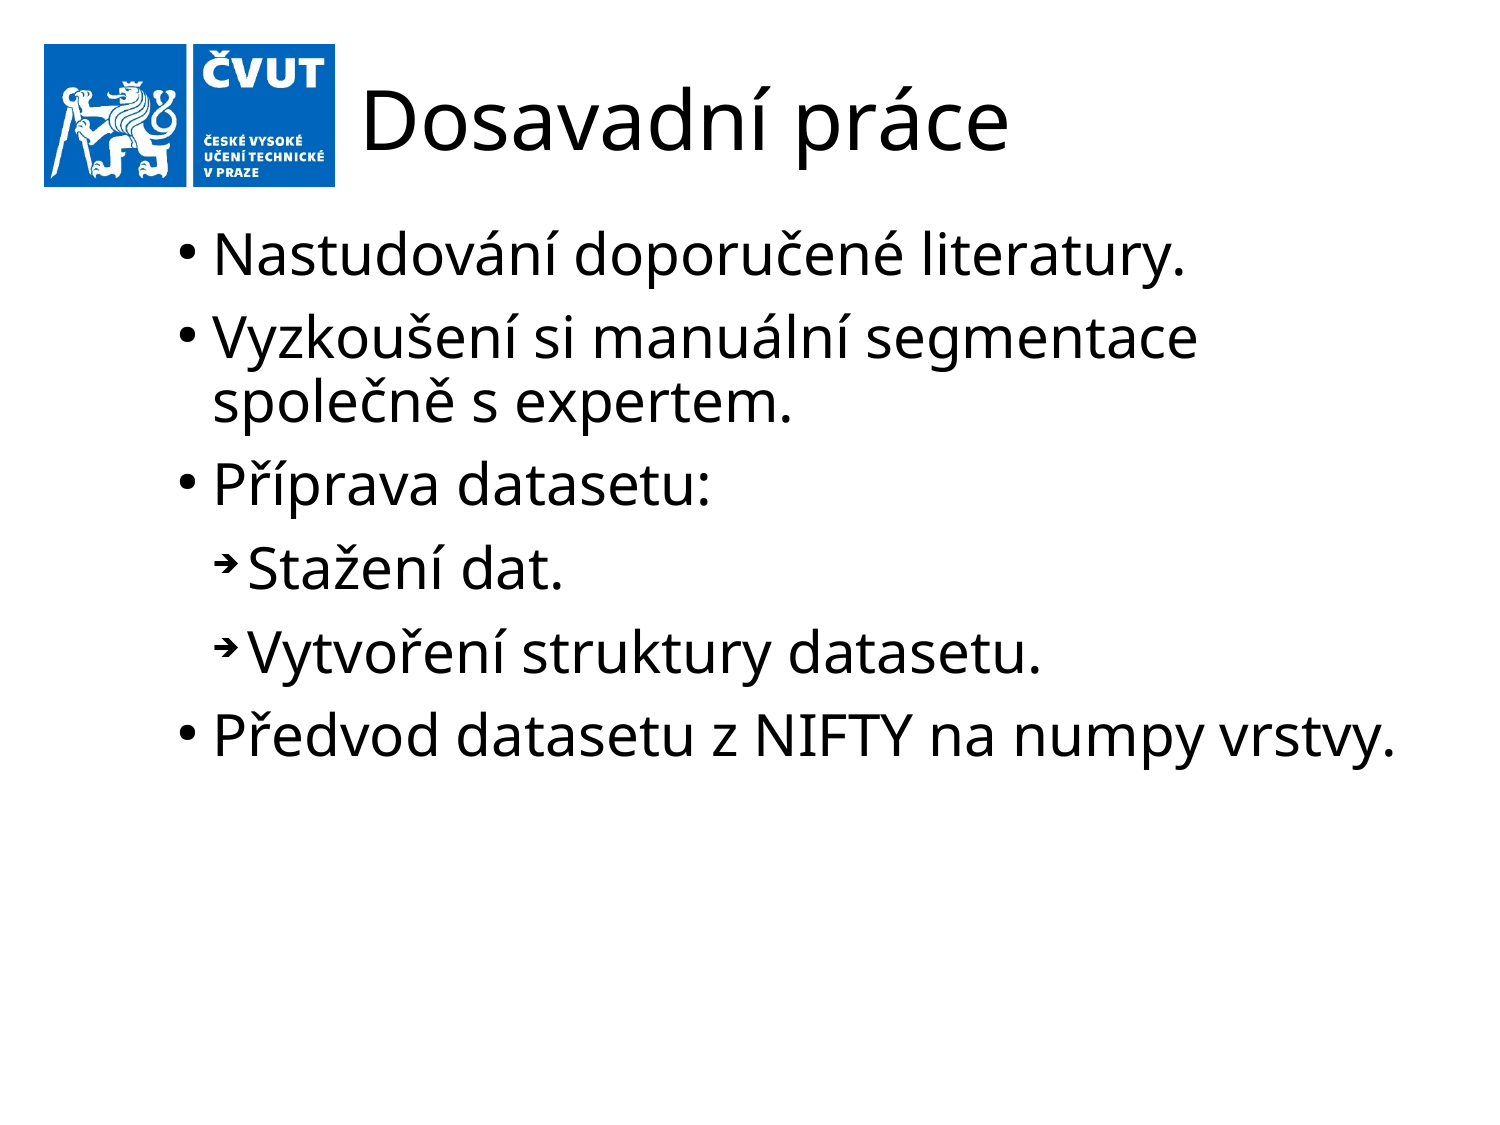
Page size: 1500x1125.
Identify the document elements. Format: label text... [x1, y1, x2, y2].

picture [44, 44, 335, 187]
title Dosavadní práce [345, 15, 1500, 233]
subtitle Nastudování doporučené literatury. Vyzkoušení si manuální segmentace společně s expertem. Příprava datasetu: Stažení dat. Vytvoření struktury datasetu. Předvod datasetu z NIFTY na numpy vrstvy. [177, 224, 1456, 1081]
